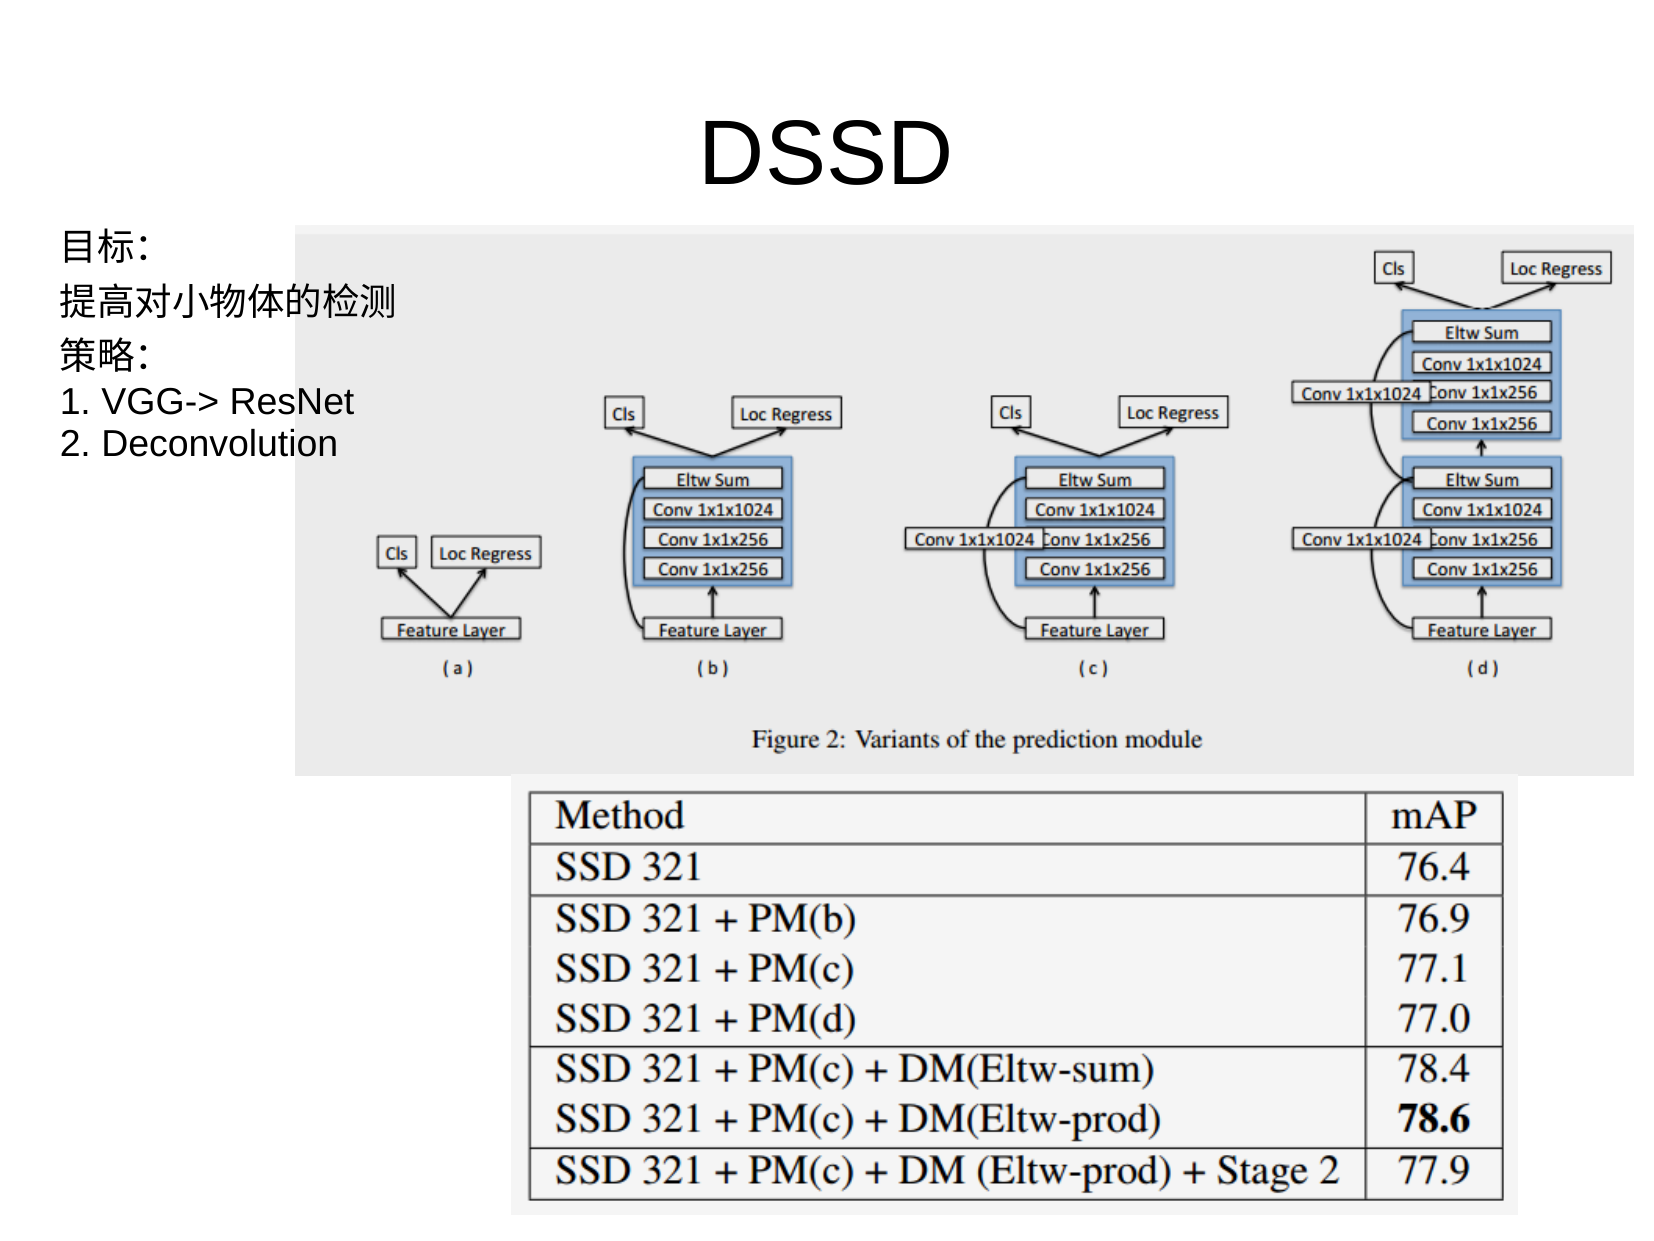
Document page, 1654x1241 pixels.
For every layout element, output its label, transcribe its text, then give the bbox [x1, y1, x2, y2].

picture [295, 225, 1634, 1216]
title DSSD [82, 49, 1571, 225]
text_box 目标： 提高对小物体的检测 策略： 1. VGG-> ResNet 2. Deconvolution [45, 210, 436, 476]
